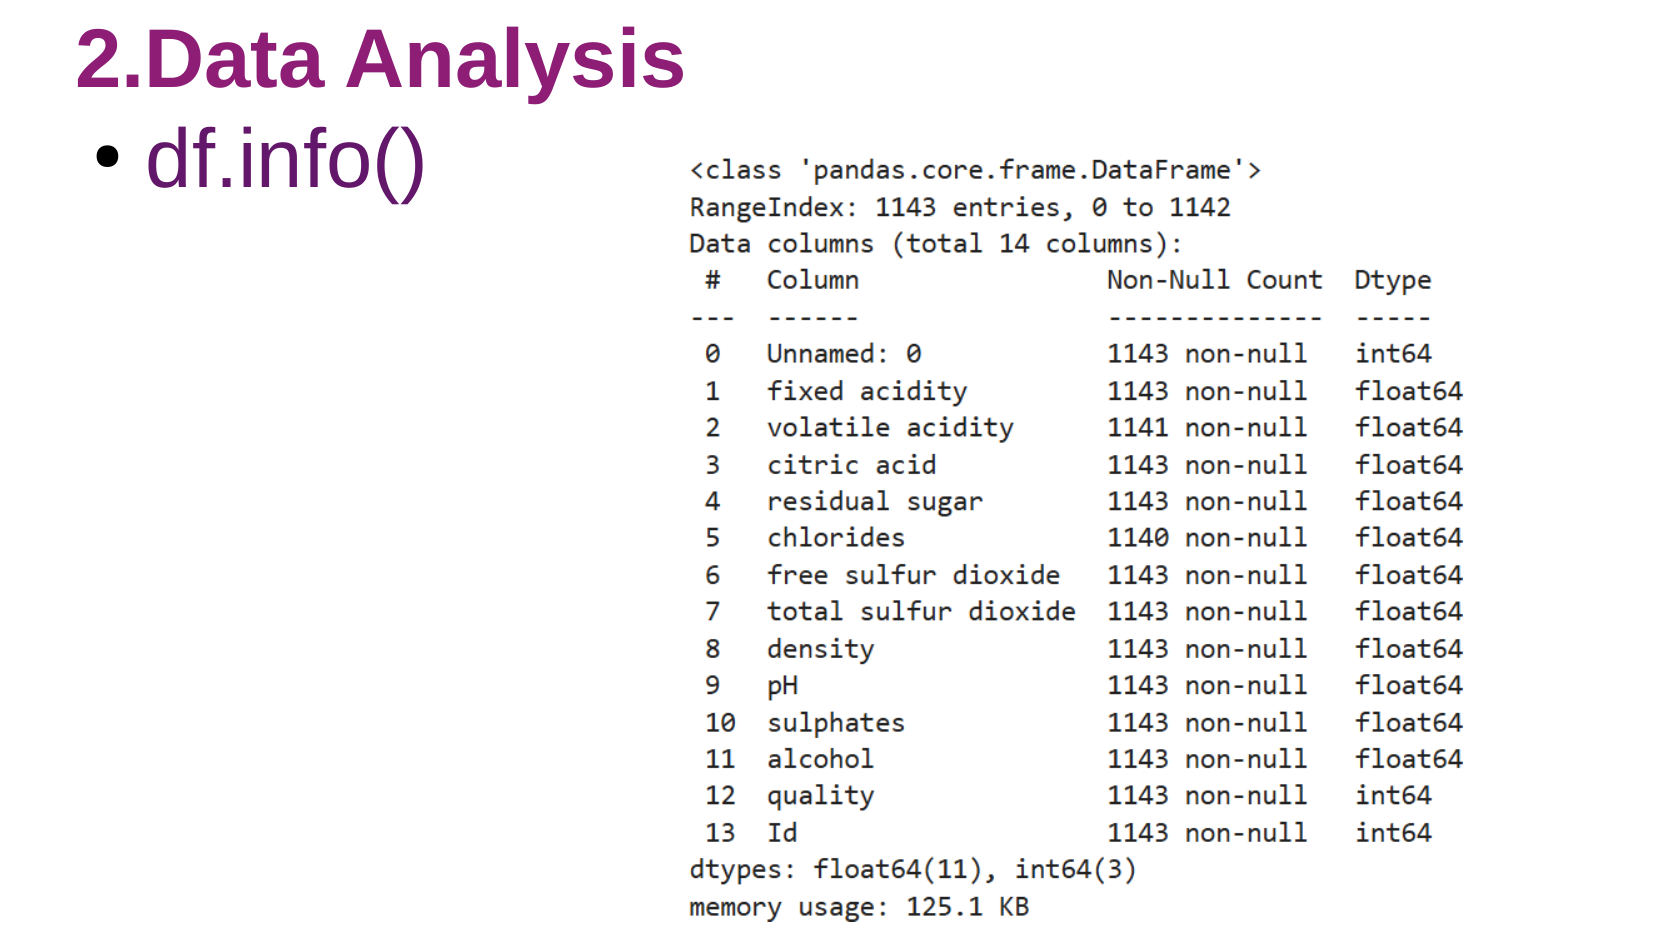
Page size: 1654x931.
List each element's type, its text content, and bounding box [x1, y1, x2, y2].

title 2.Data Analysis [75, 0, 1564, 112]
list df.info() [75, 112, 1564, 931]
picture [675, 155, 1473, 922]
